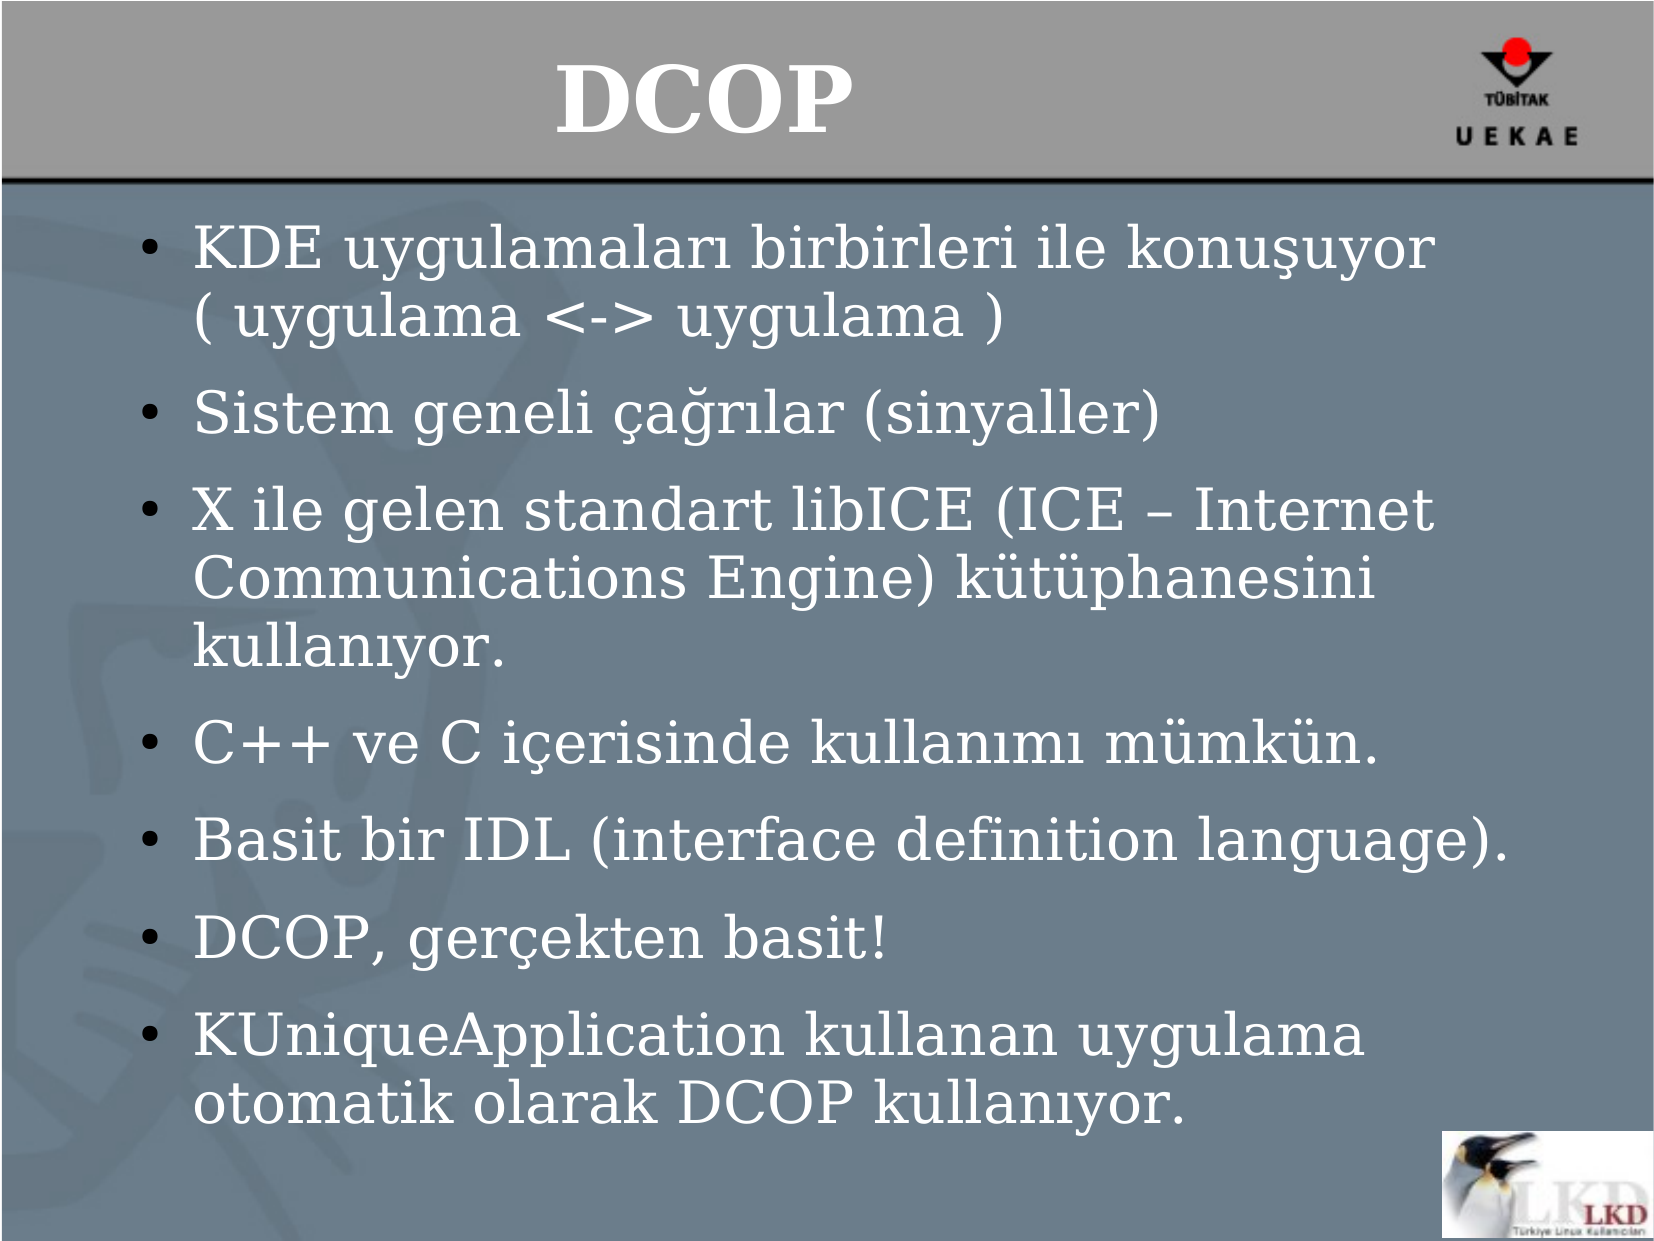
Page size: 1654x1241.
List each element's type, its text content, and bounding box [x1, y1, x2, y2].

list KDE uygulamaları birbirleri ile konuşuyor ( uygulama <-> uygulama ) Sistem geneli çağrılar (sinyaller) X ile gelen standart libICE (ICE – Internet Communications Engine) kütüphanesini kullanıyor. C++ ve C içerisinde kullanımı mümkün. Basit bir IDL (interface definition language). DCOP, gerçekten basit! KUniqueApplication kullanan uygulama otomatik olarak DCOP kullanıyor. [121, 214, 1534, 1241]
title DCOP [0, 0, 1410, 204]
picture [1, 1, 1654, 1241]
